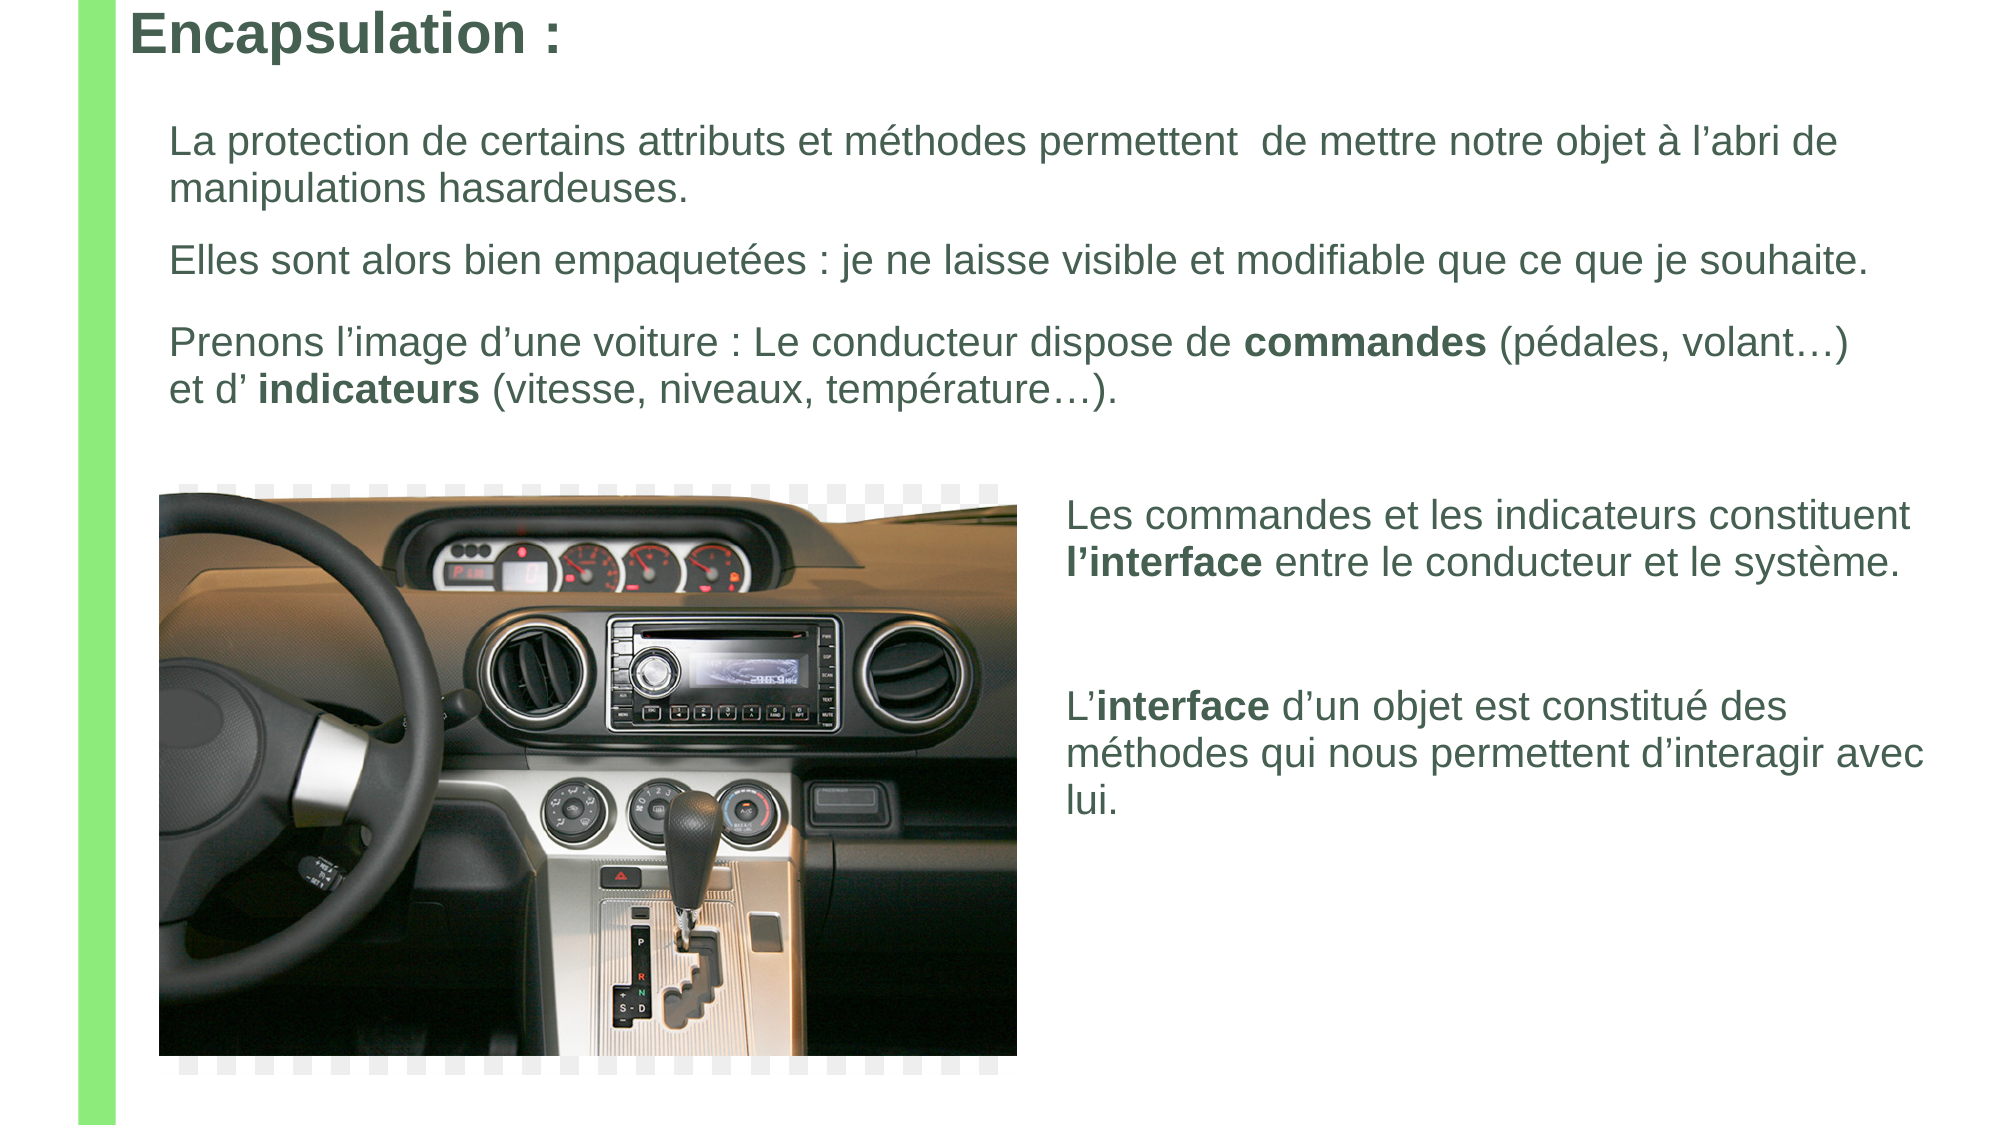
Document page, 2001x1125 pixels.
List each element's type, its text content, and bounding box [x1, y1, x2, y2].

text_box La protection de certains attributs et méthodes permettent de mettre notre objet à l’abri de manipulations hasardeuses. Elles sont alors bien empaquetées : je ne laisse visible et modifiable que ce que je souhaite. [154, 110, 2000, 331]
text_box Prenons l’image d’une voiture : Le conducteur dispose de commandes (pédales, volant…) et d’ indicateurs (vitesse, niveaux, température…). [154, 311, 1890, 485]
text_box Encapsulation : [114, 0, 2000, 107]
text_box Les commandes et les indicateurs constituent l’interface entre le conducteur et le système. L’interface d’un objet est constitué des méthodes qui nous permettent d’interagir avec lui. [1051, 484, 1973, 744]
picture [159, 485, 1017, 1075]
